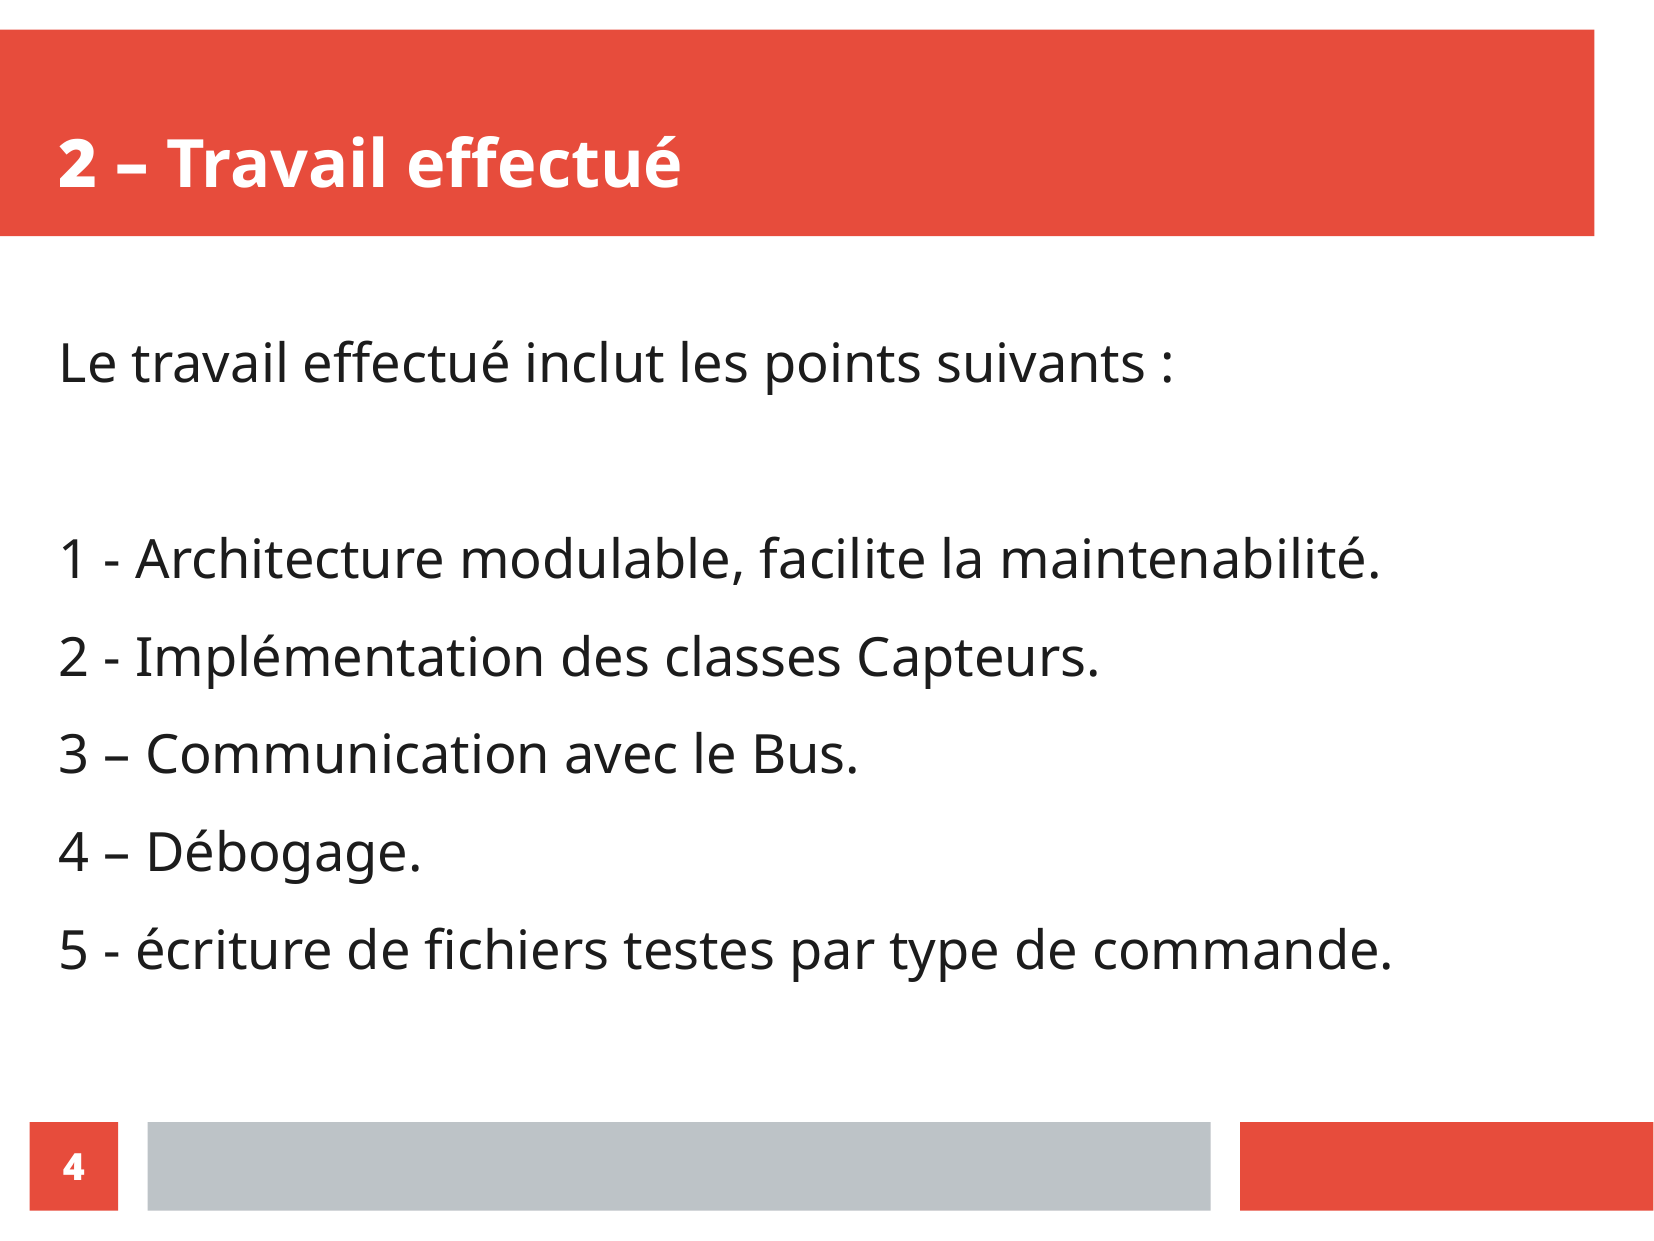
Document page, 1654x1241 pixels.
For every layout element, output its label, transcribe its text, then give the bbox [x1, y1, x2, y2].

title 2 – Travail effectué [59, 59, 1595, 207]
list Le travail effectué inclut les points suivants : 1 - Architecture modulable, facilite la maintenabilité. 2 - Implémentation des classes Capteurs. 3 – Communication avec le Bus. 4 – Débogage. 5 - écriture de fichiers testes par type de commande. [59, 324, 1565, 1093]
